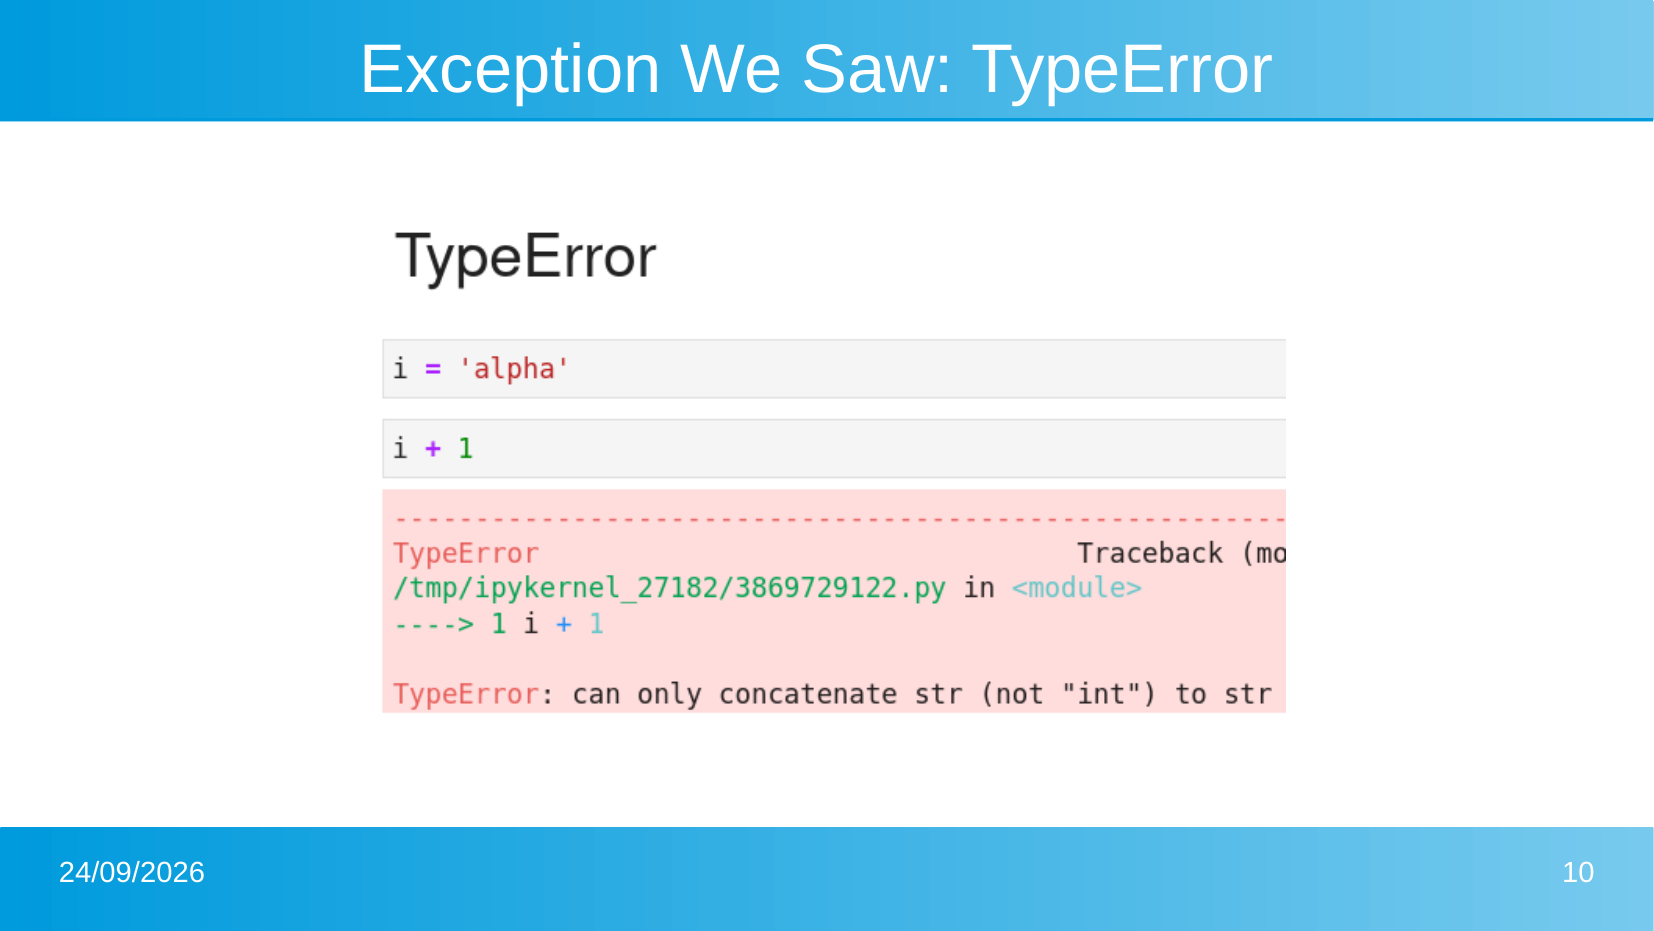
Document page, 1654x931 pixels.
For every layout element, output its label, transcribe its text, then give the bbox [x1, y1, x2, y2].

picture [367, 208, 1286, 721]
title Exception We Saw: TypeError [59, 29, 1595, 108]
